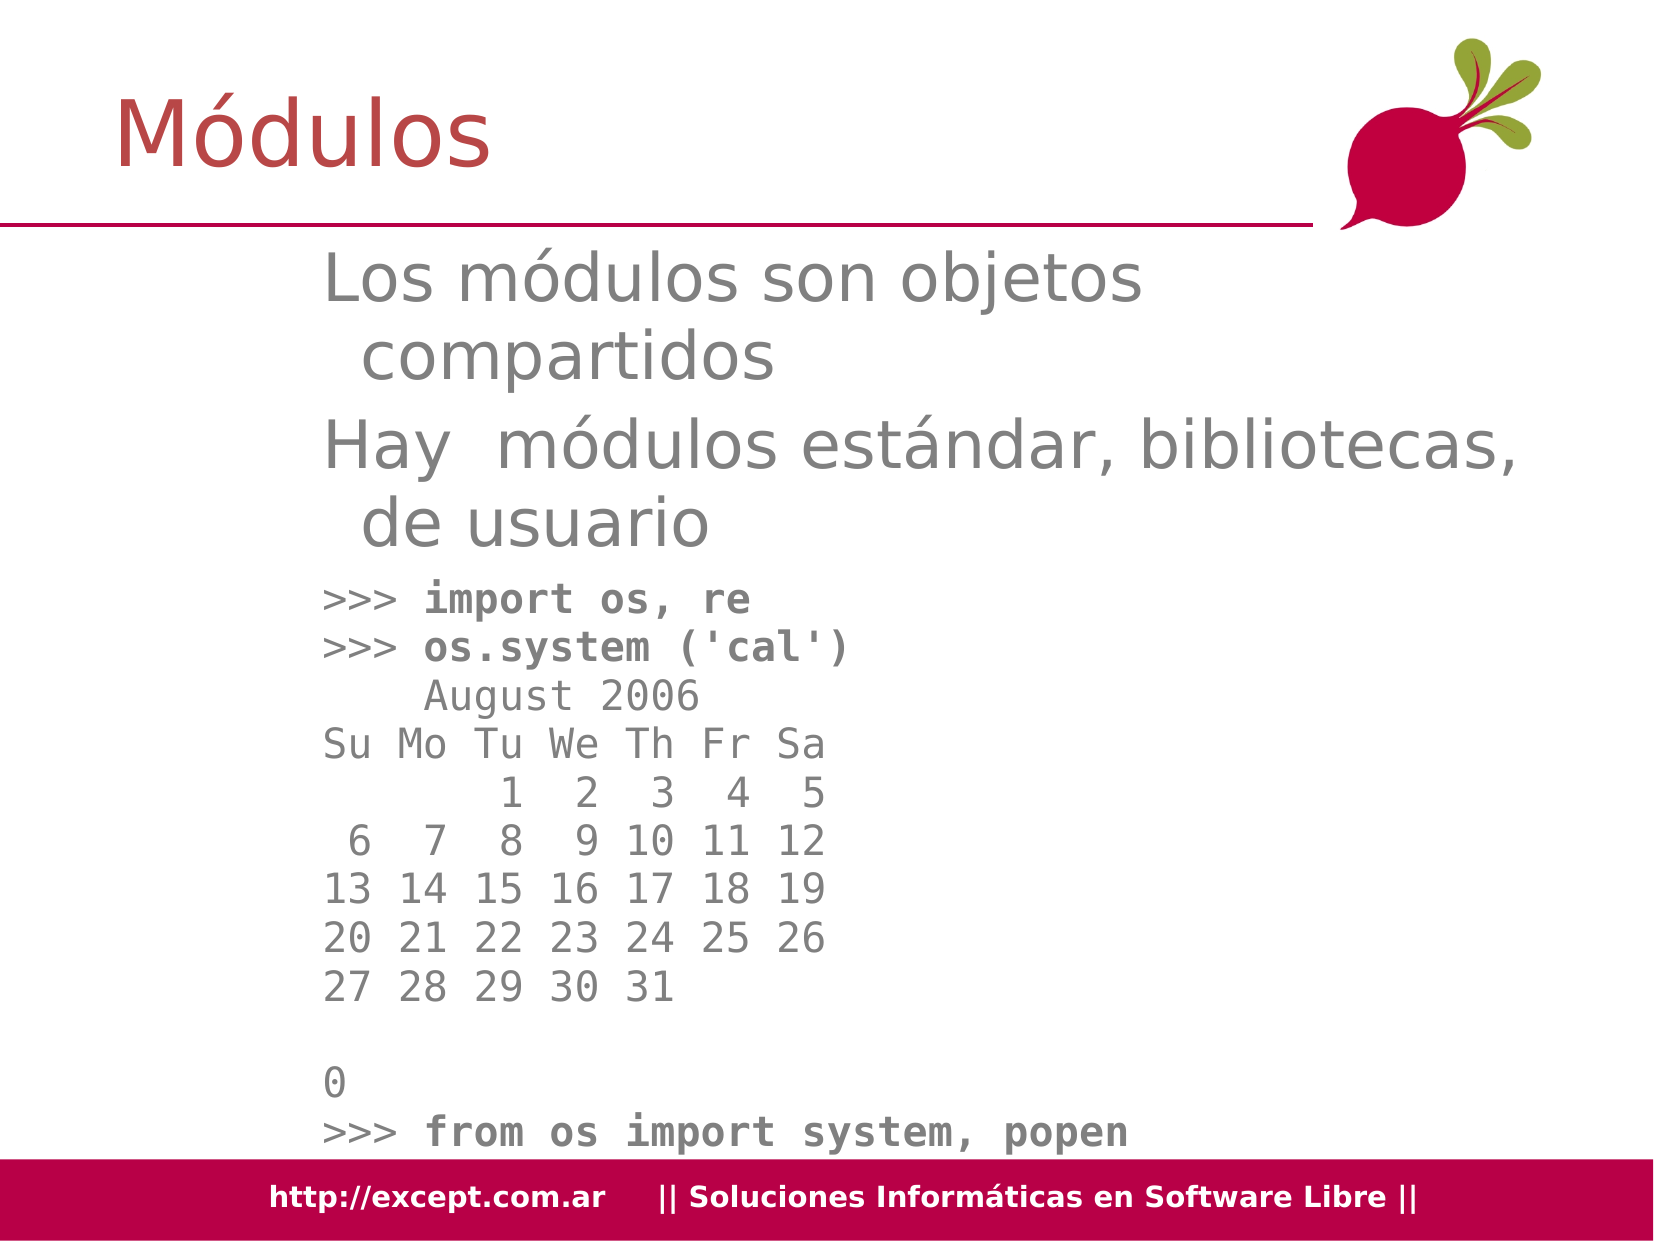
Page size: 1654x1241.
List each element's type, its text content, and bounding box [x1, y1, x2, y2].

list Los módulos son objetos compartidos Hay módulos estándar, bibliotecas, de usuario >>> import os, re >>> os.system ('cal') August 2006 Su Mo Tu We Th Fr Sa 1 2 3 4 5 6 7 8 9 10 11 12 13 14 15 16 17 18 19 20 21 22 23 24 25 26 27 28 29 30 31 0 >>> from os import system, popen [322, 239, 1565, 1241]
picture [1330, 23, 1556, 237]
title Módulos [112, 76, 1313, 194]
